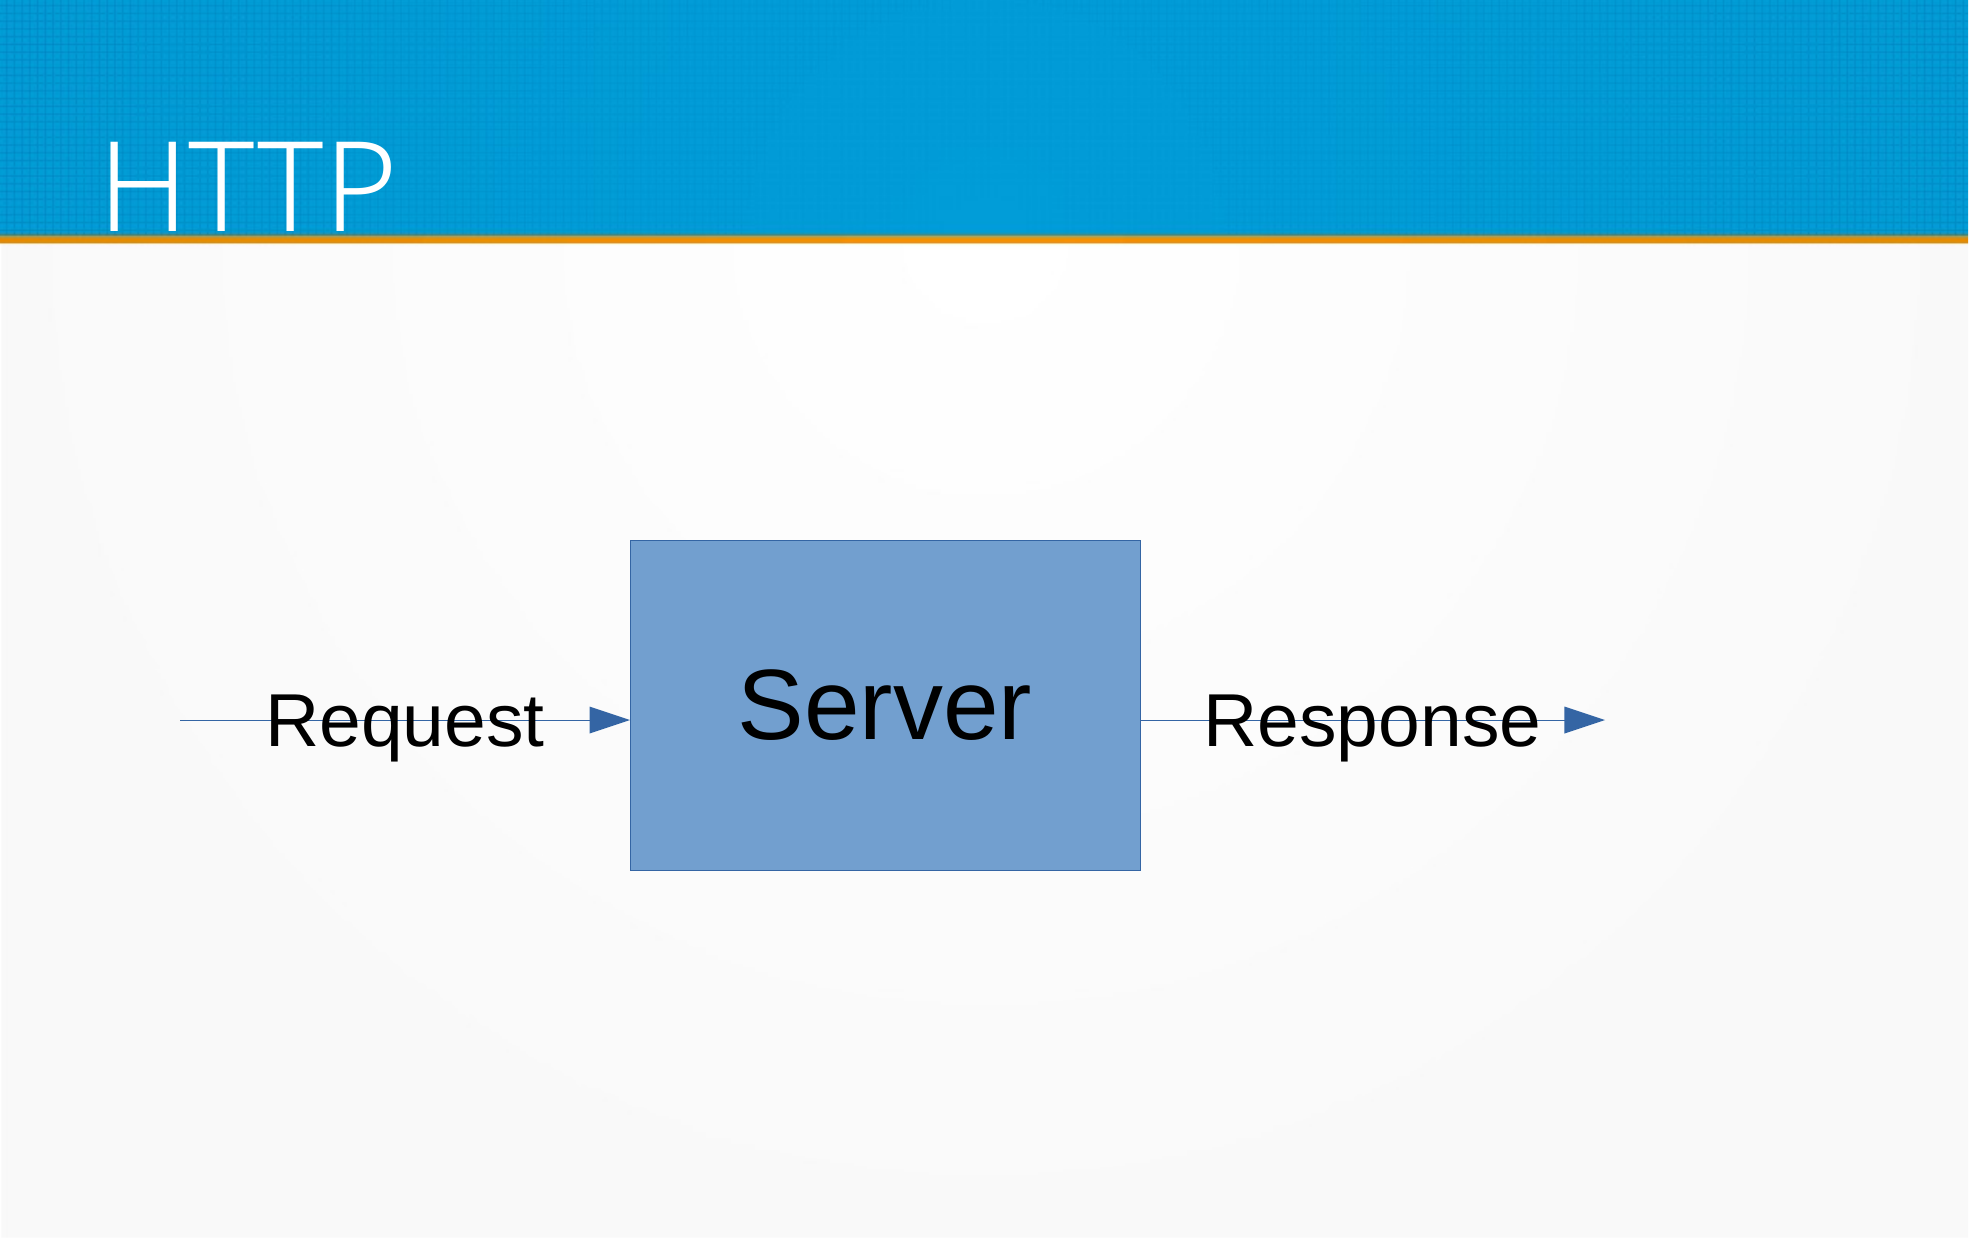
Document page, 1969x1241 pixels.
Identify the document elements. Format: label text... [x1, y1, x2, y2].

text_box Server [630, 540, 1141, 871]
picture [0, 233, 1969, 1241]
title HTTP [98, 49, 1870, 257]
